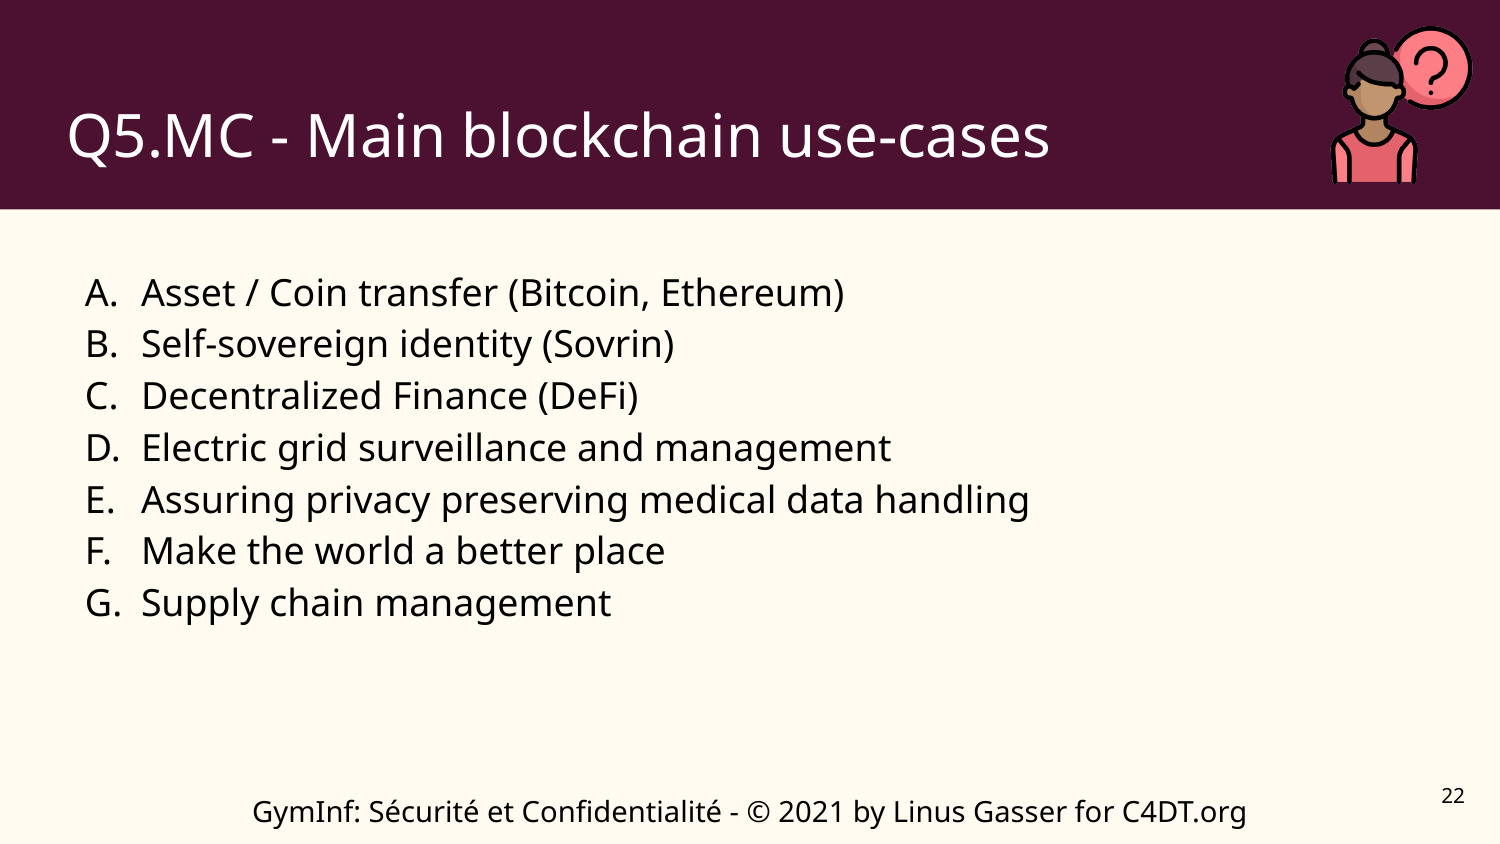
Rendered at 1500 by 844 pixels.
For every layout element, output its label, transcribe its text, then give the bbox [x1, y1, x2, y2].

list Asset / Coin transfer (Bitcoin, Ethereum) Self-sovereign identity (Sovrin) Decentralized Finance (DeFi) Electric grid surveillance and management Assuring privacy preserving medical data handling Make the world a better place Supply chain management [51, 247, 1449, 752]
slide_number <number> [1389, 764, 1480, 830]
title Q5.MC - Main blockchain use-cases [51, 82, 1449, 185]
picture [1323, 26, 1480, 184]
